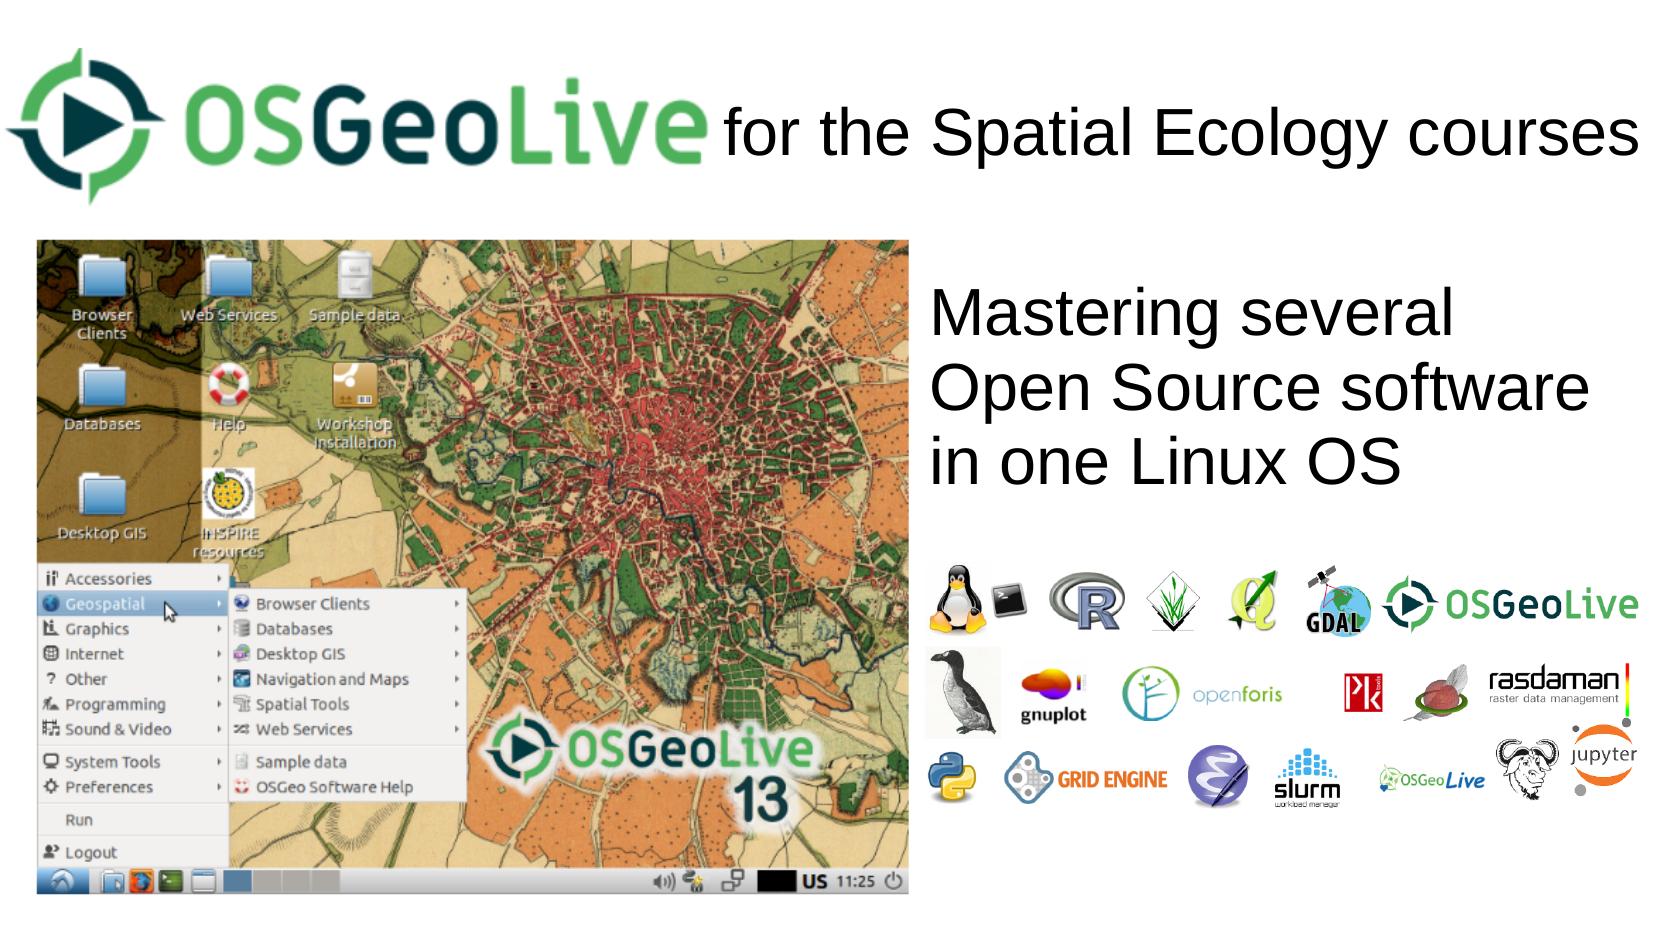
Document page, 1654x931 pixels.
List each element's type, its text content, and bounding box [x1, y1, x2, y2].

text_box Mastering several Open Source software in one Linux OS [914, 267, 1636, 507]
picture [0, 48, 781, 217]
picture [921, 549, 1645, 817]
picture [30, 233, 916, 901]
text_box for the Spatial Ecology courses [708, 87, 1654, 252]
